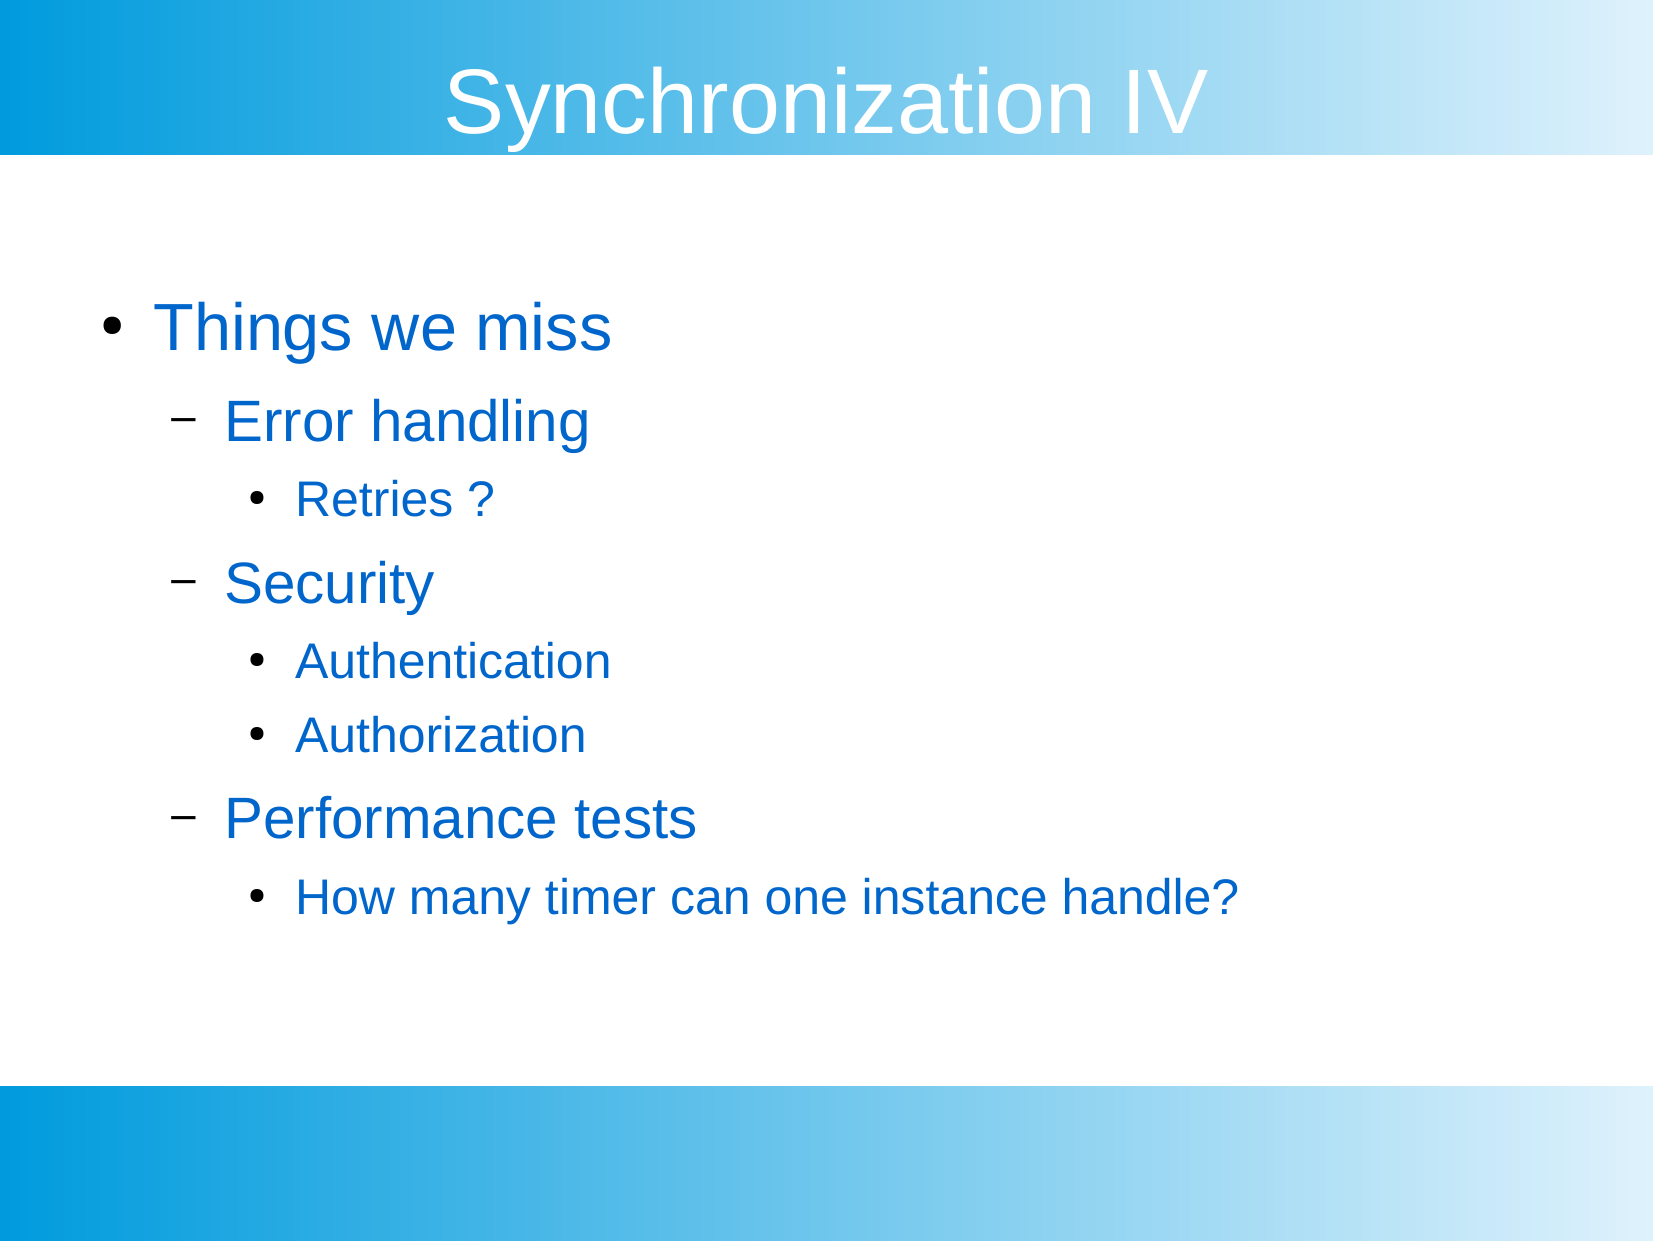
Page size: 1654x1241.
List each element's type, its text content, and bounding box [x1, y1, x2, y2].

list Things we miss Error handling Retries ? Security Authentication Authorization Performance tests How many timer can one instance handle? [82, 290, 1571, 1010]
title Synchronization IV [82, 49, 1571, 155]
